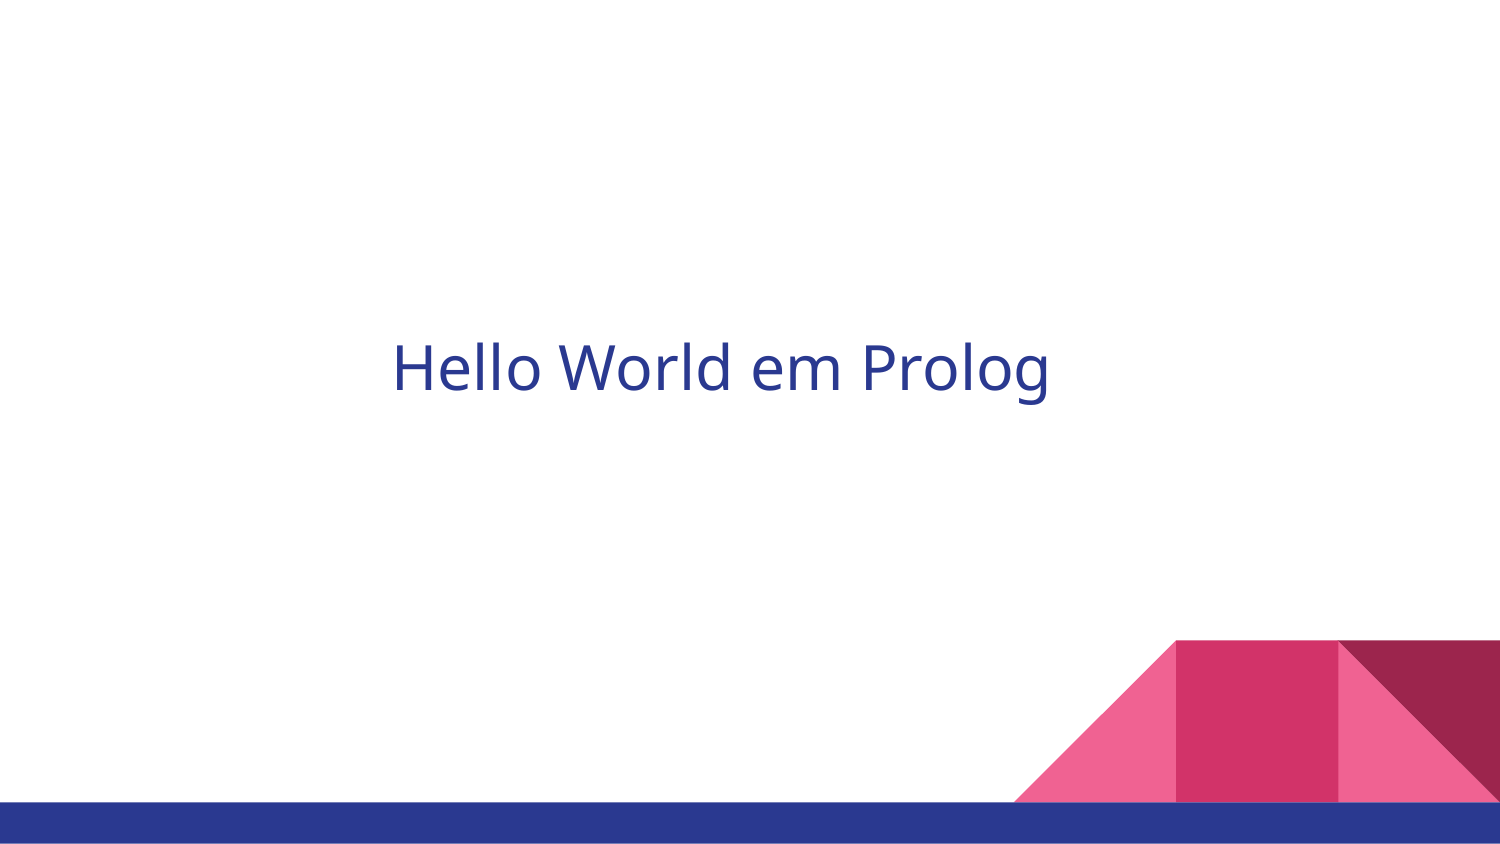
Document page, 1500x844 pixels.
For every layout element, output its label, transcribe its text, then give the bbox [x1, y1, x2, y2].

title Hello World em Prolog [23, 313, 1422, 413]
